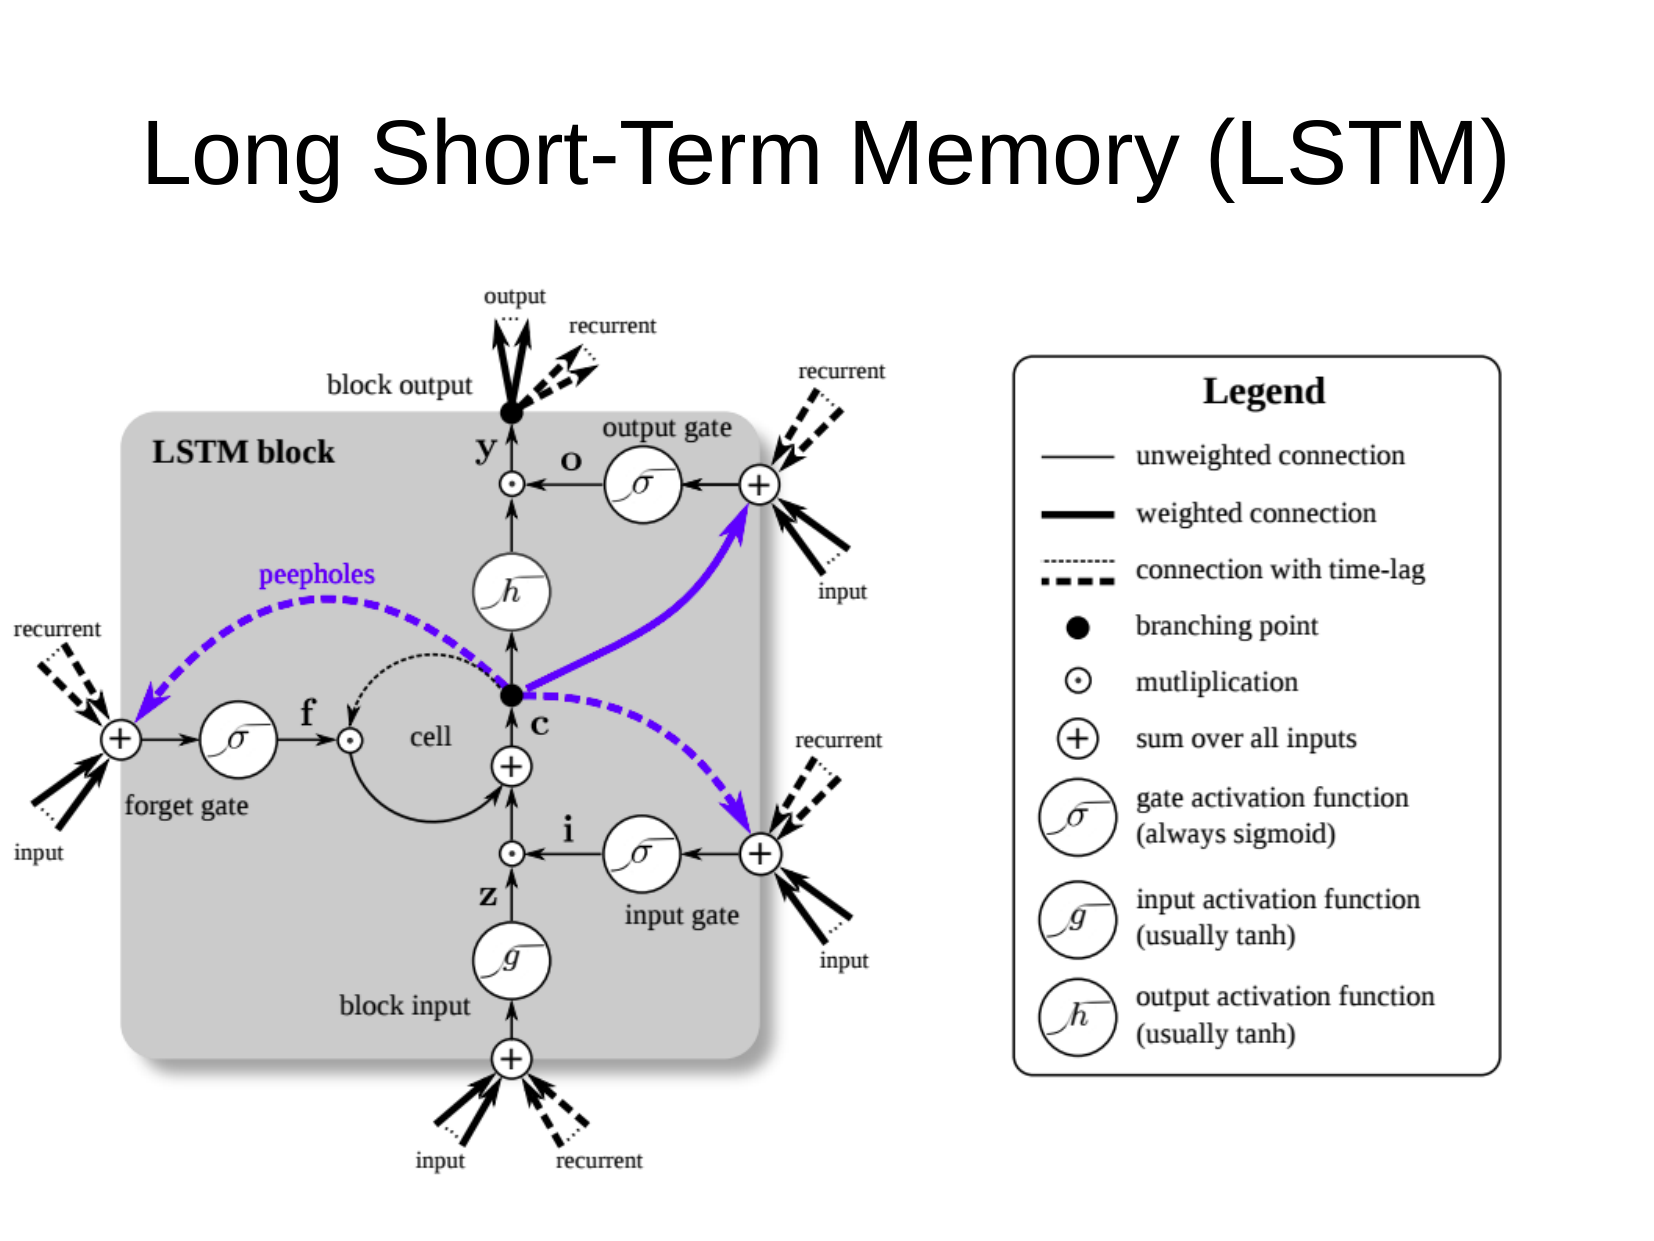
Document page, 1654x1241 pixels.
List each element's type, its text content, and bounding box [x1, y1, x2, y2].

title Long Short-Term Memory (LSTM) [82, 49, 1571, 257]
picture [11, 244, 1516, 1190]
